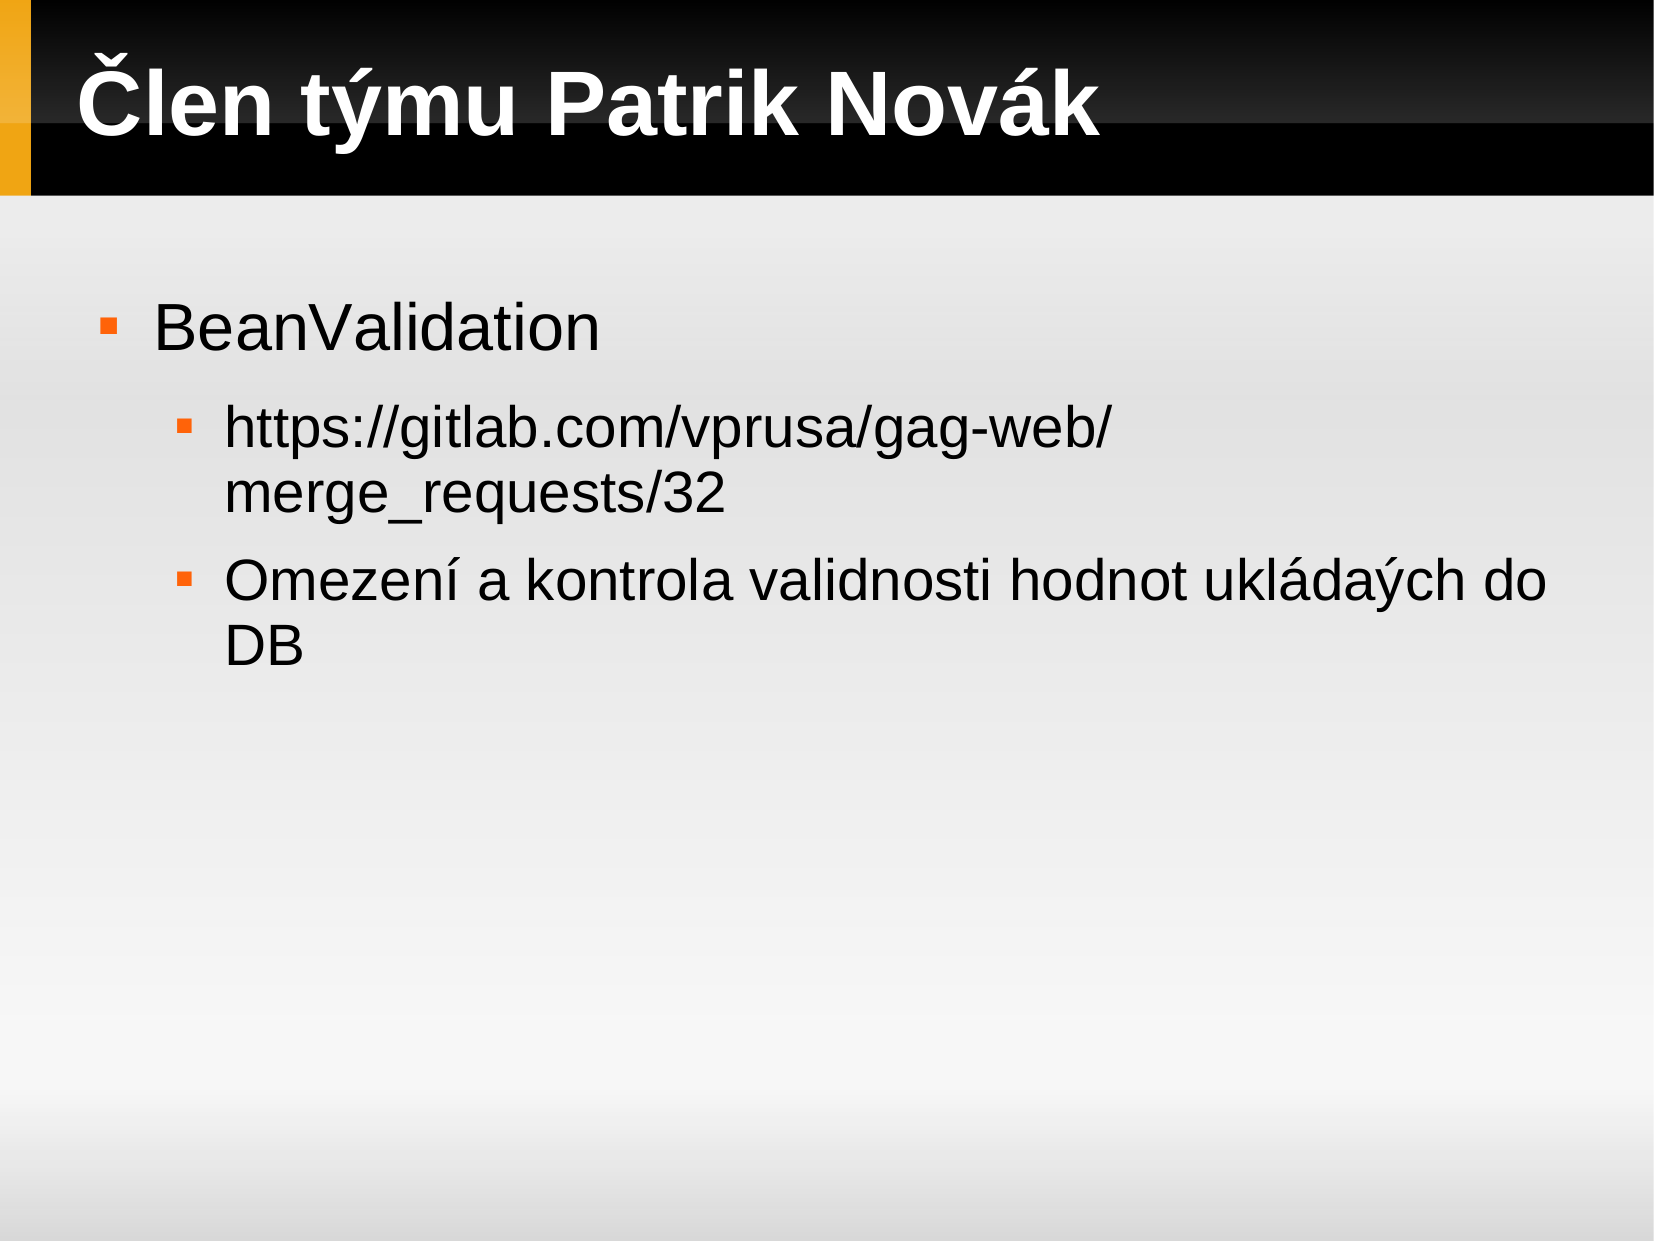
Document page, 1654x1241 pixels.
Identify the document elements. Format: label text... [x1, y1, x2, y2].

title Člen týmu Patrik Novák [76, 0, 1565, 208]
list BeanValidation https://gitlab.com/vprusa/gag-web/merge_requests/32 Omezení a kontrola validnosti hodnot ukládaých do DB [82, 290, 1571, 1112]
picture [0, 0, 1654, 1241]
